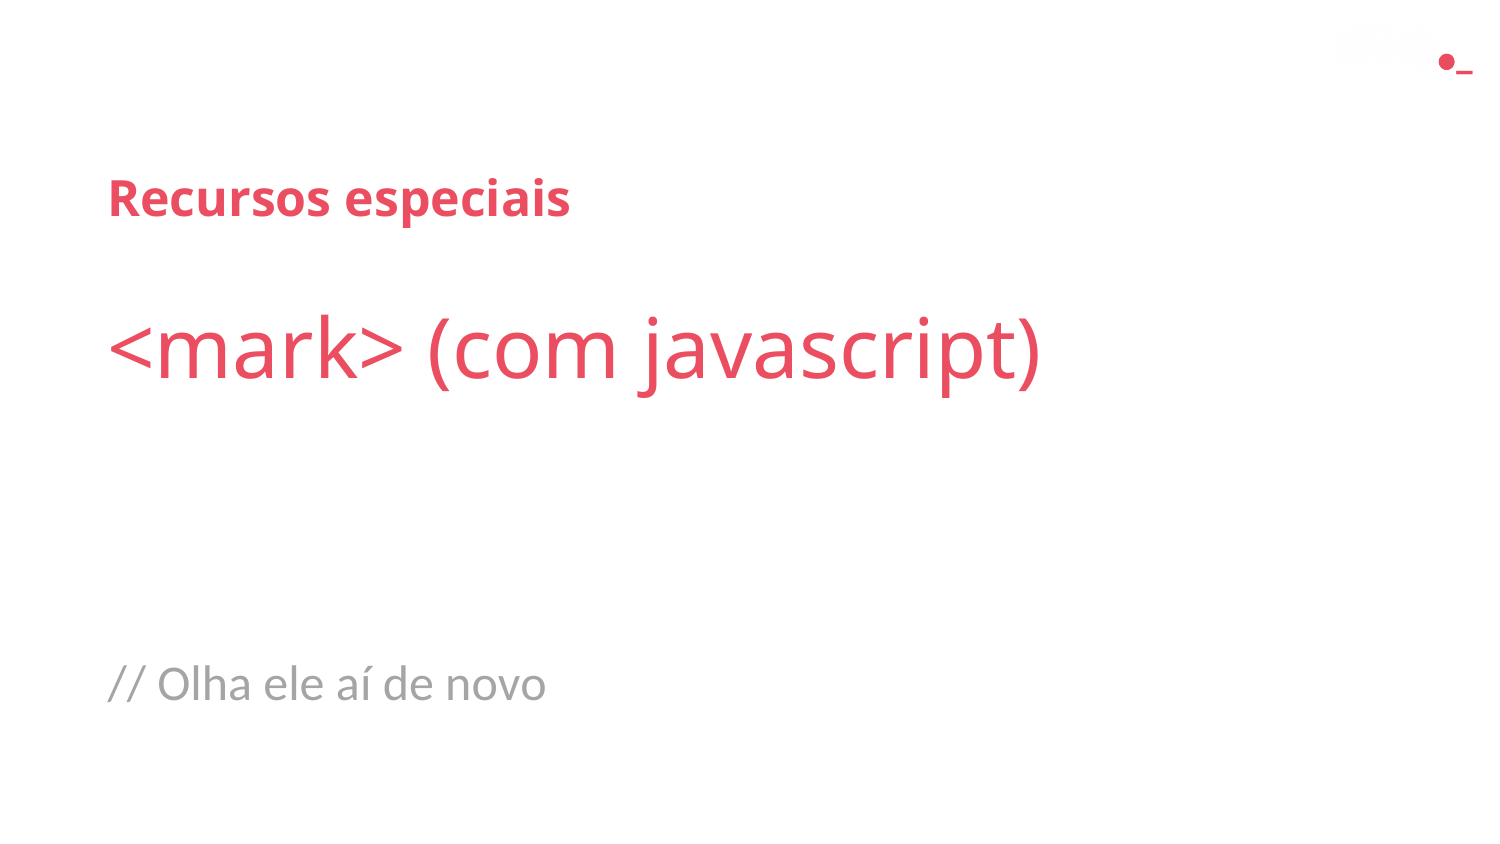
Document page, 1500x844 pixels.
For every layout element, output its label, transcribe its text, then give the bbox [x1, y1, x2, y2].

text_box Recursos especiais [92, 142, 1309, 223]
text_box <mark> (com javascript) [92, 264, 1309, 431]
text_box // Olha ele aí de novo [92, 635, 1309, 701]
picture [1333, 19, 1473, 75]
